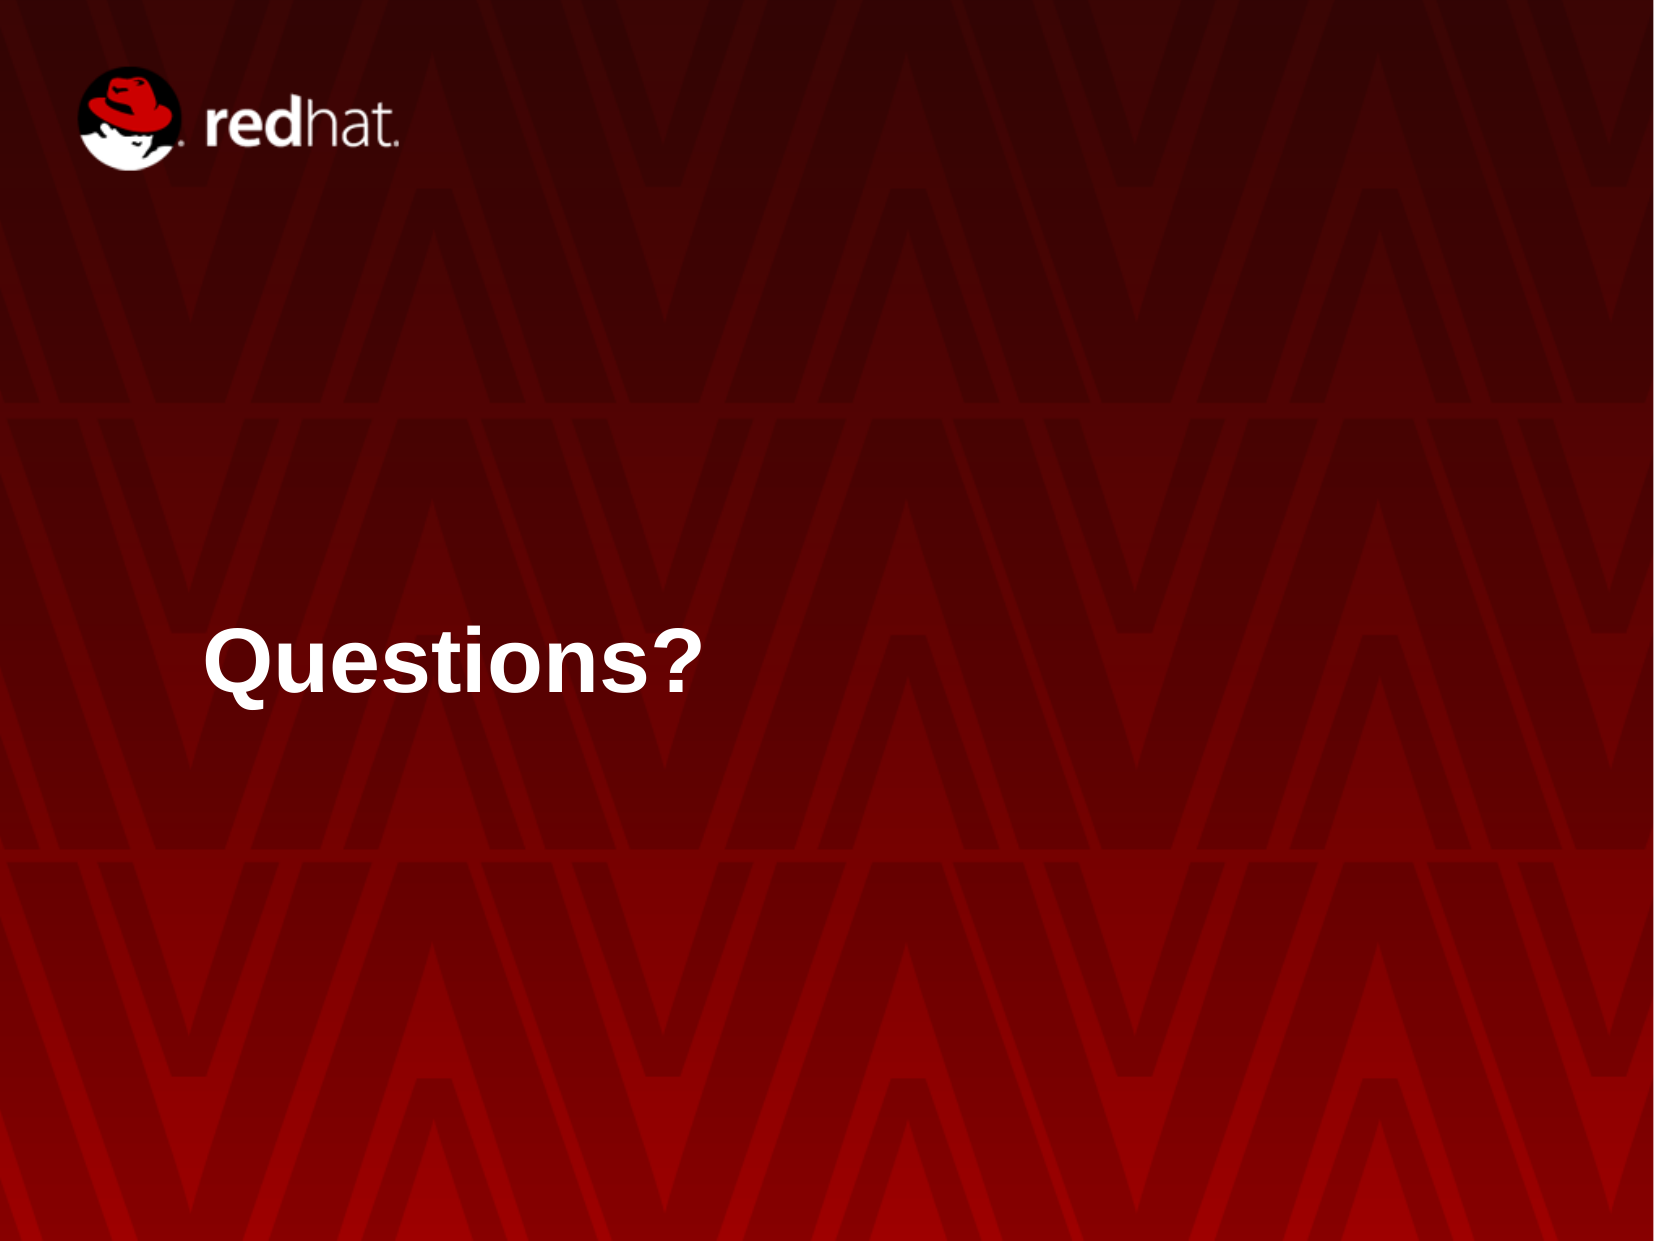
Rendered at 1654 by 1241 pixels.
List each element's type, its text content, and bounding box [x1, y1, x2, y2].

picture [0, 0, 1654, 1241]
text_box Questions? [187, 262, 1500, 1078]
